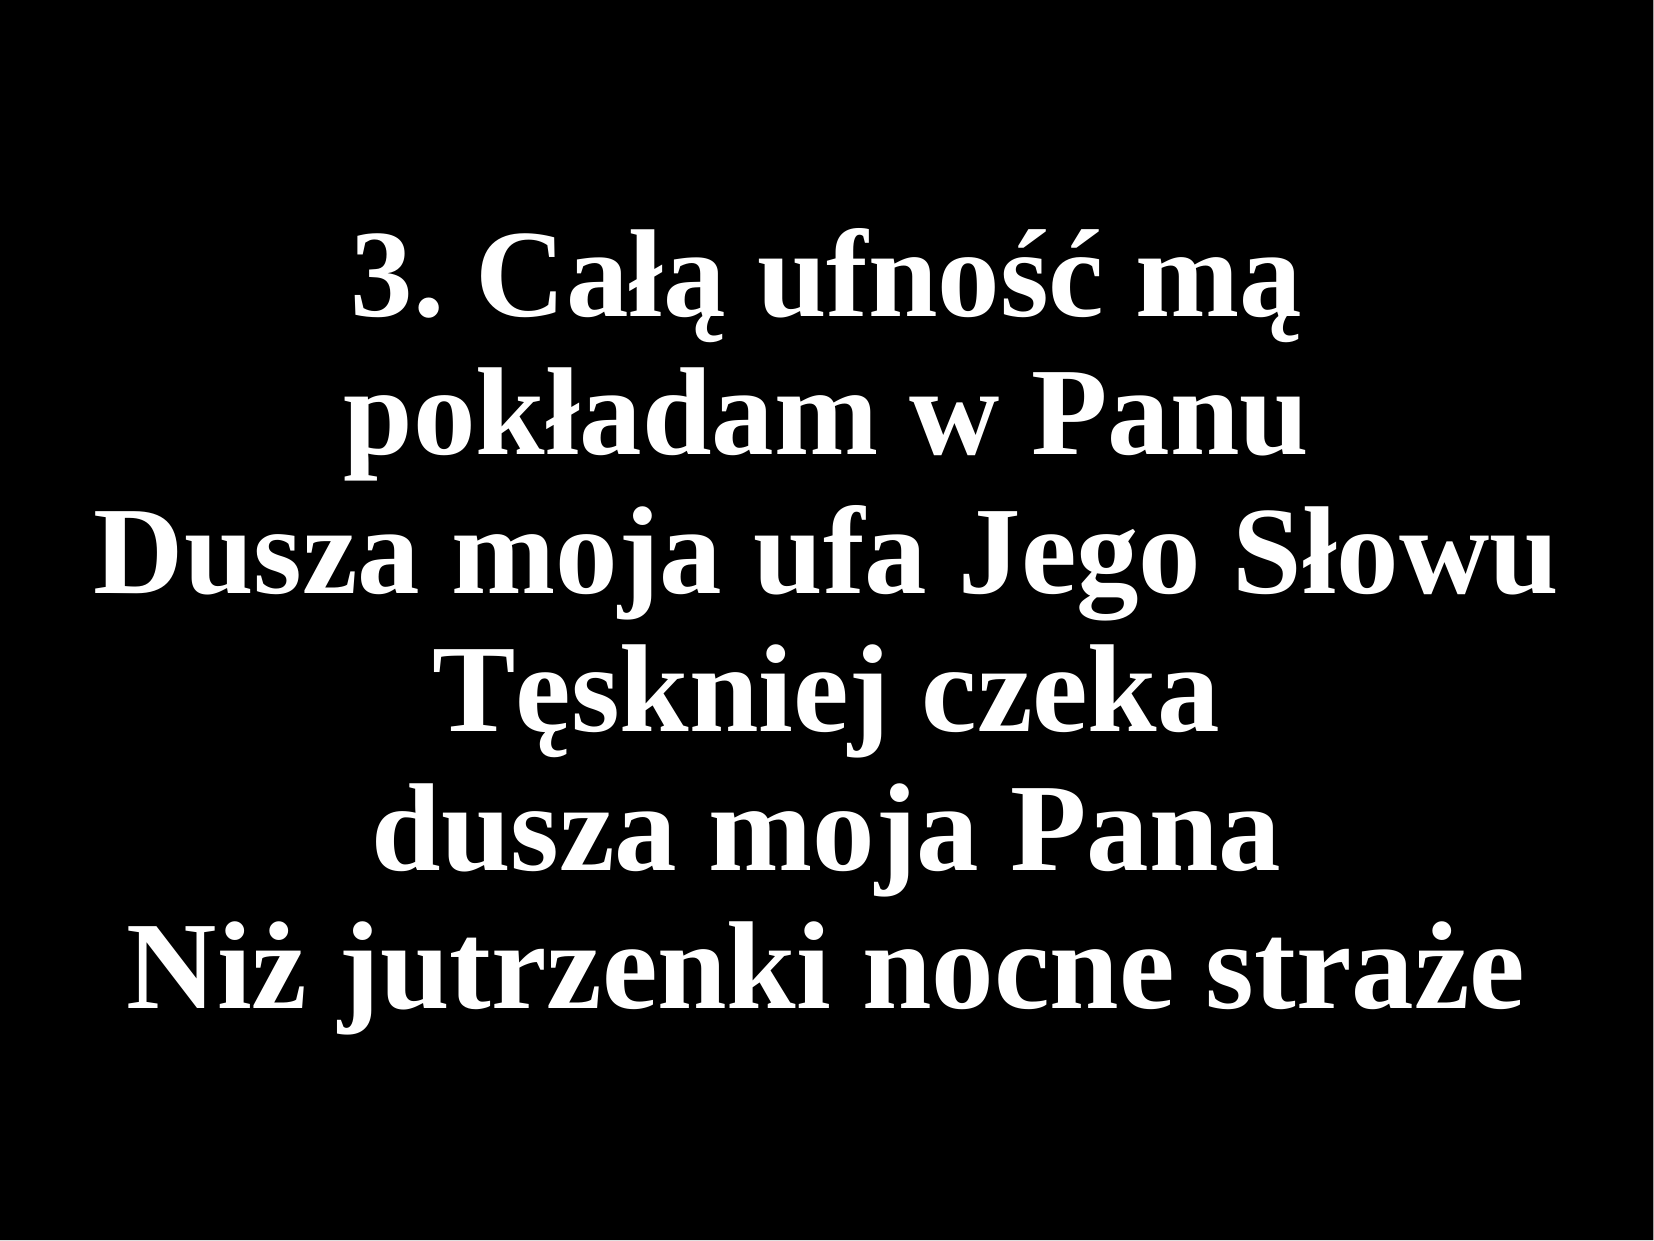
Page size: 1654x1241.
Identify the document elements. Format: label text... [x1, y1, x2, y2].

title 3. Całą ufność mą pokładam w Panu Dusza moja ufa Jego Słowu Tęskniej czeka dusza moja Pana Niż jutrzenki nocne straże [0, 0, 1654, 1241]
